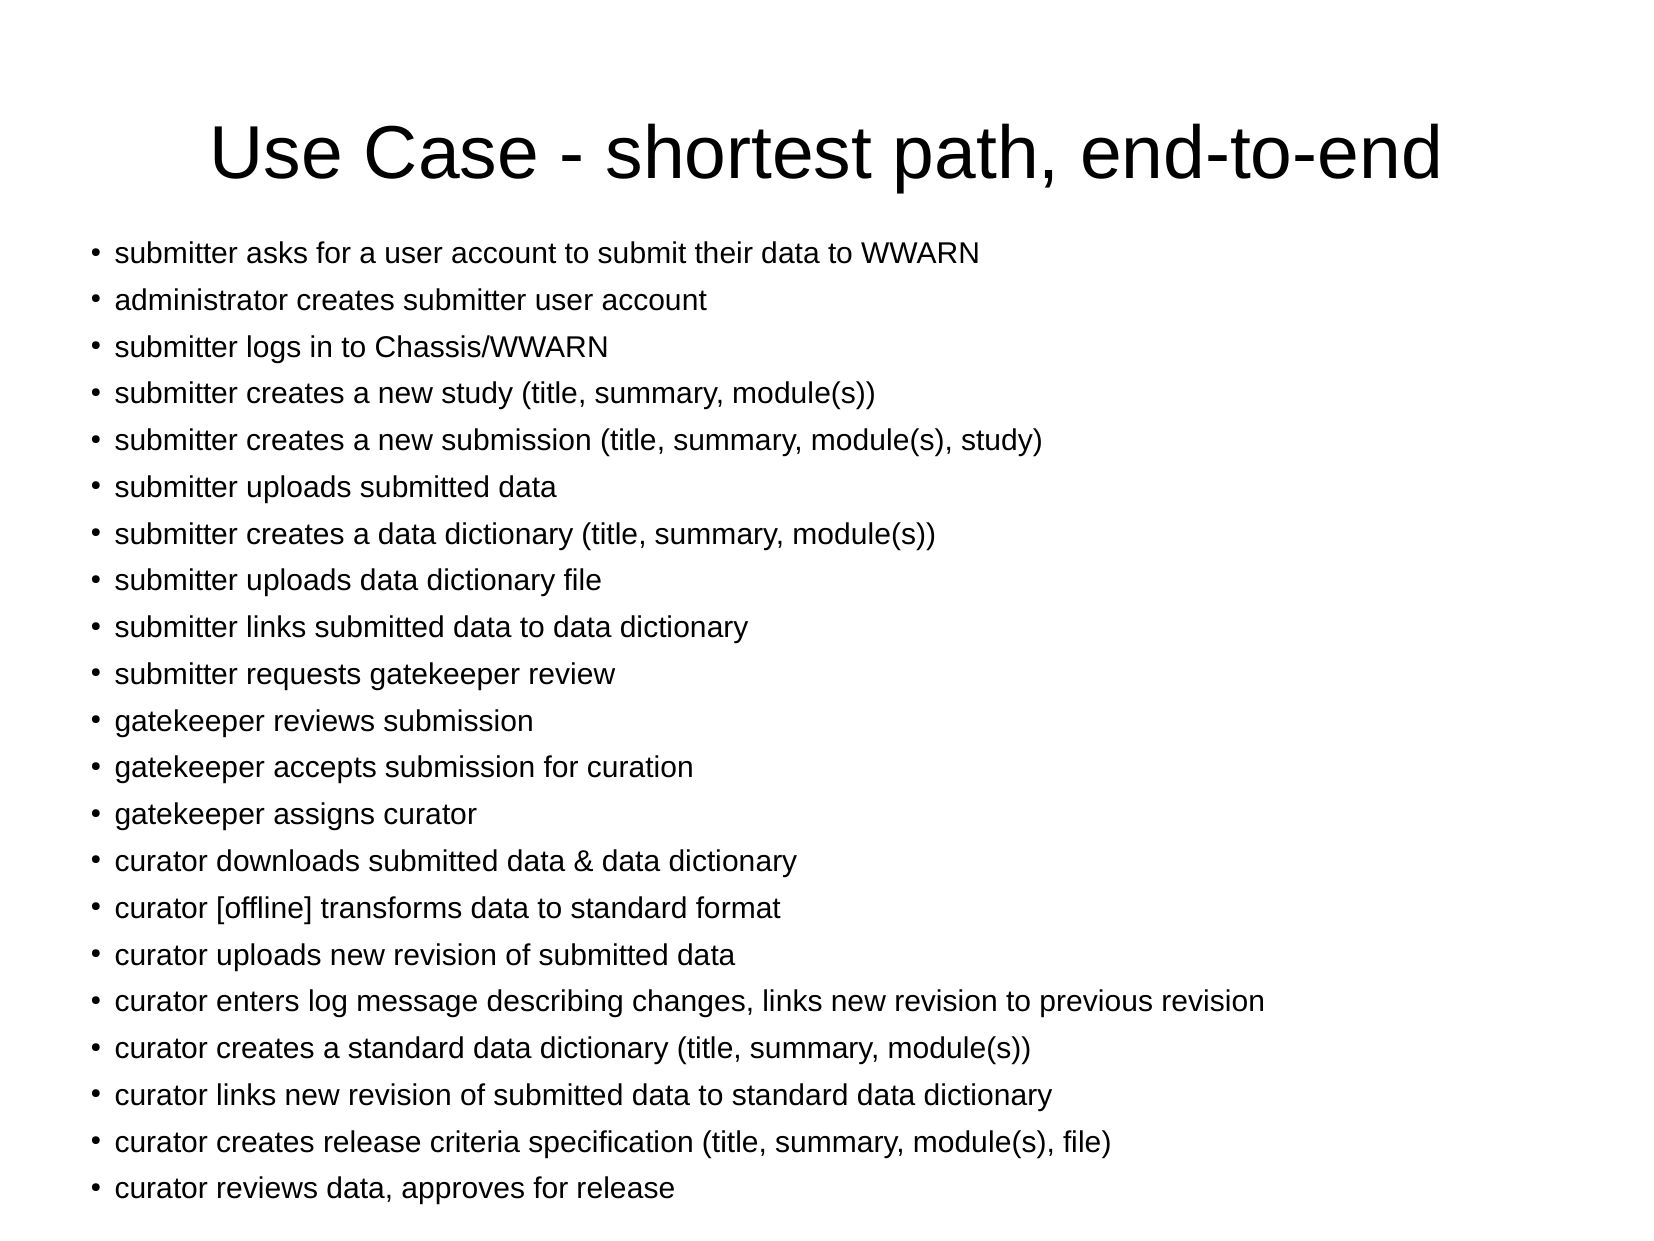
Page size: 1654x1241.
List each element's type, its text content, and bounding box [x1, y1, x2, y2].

list submitter asks for a user account to submit their data to WWARN administrator creates submitter user account submitter logs in to Chassis/WWARN submitter creates a new study (title, summary, module(s)) submitter creates a new submission (title, summary, module(s), study) submitter uploads submitted data submitter creates a data dictionary (title, summary, module(s)) submitter uploads data dictionary file submitter links submitted data to data dictionary submitter requests gatekeeper review gatekeeper reviews submission gatekeeper accepts submission for curation gatekeeper assigns curator curator downloads submitted data & data dictionary curator [offline] transforms data to standard format curator uploads new revision of submitted data curator enters log message describing changes, links new revision to previous revision curator creates a standard data dictionary (title, summary, module(s)) curator links new revision of submitted data to standard data dictionary curator creates release criteria specification (title, summary, module(s), file) curator reviews data, approves for release [82, 236, 1571, 1208]
title Use Case - shortest path, end-to-end [82, 56, 1571, 236]
